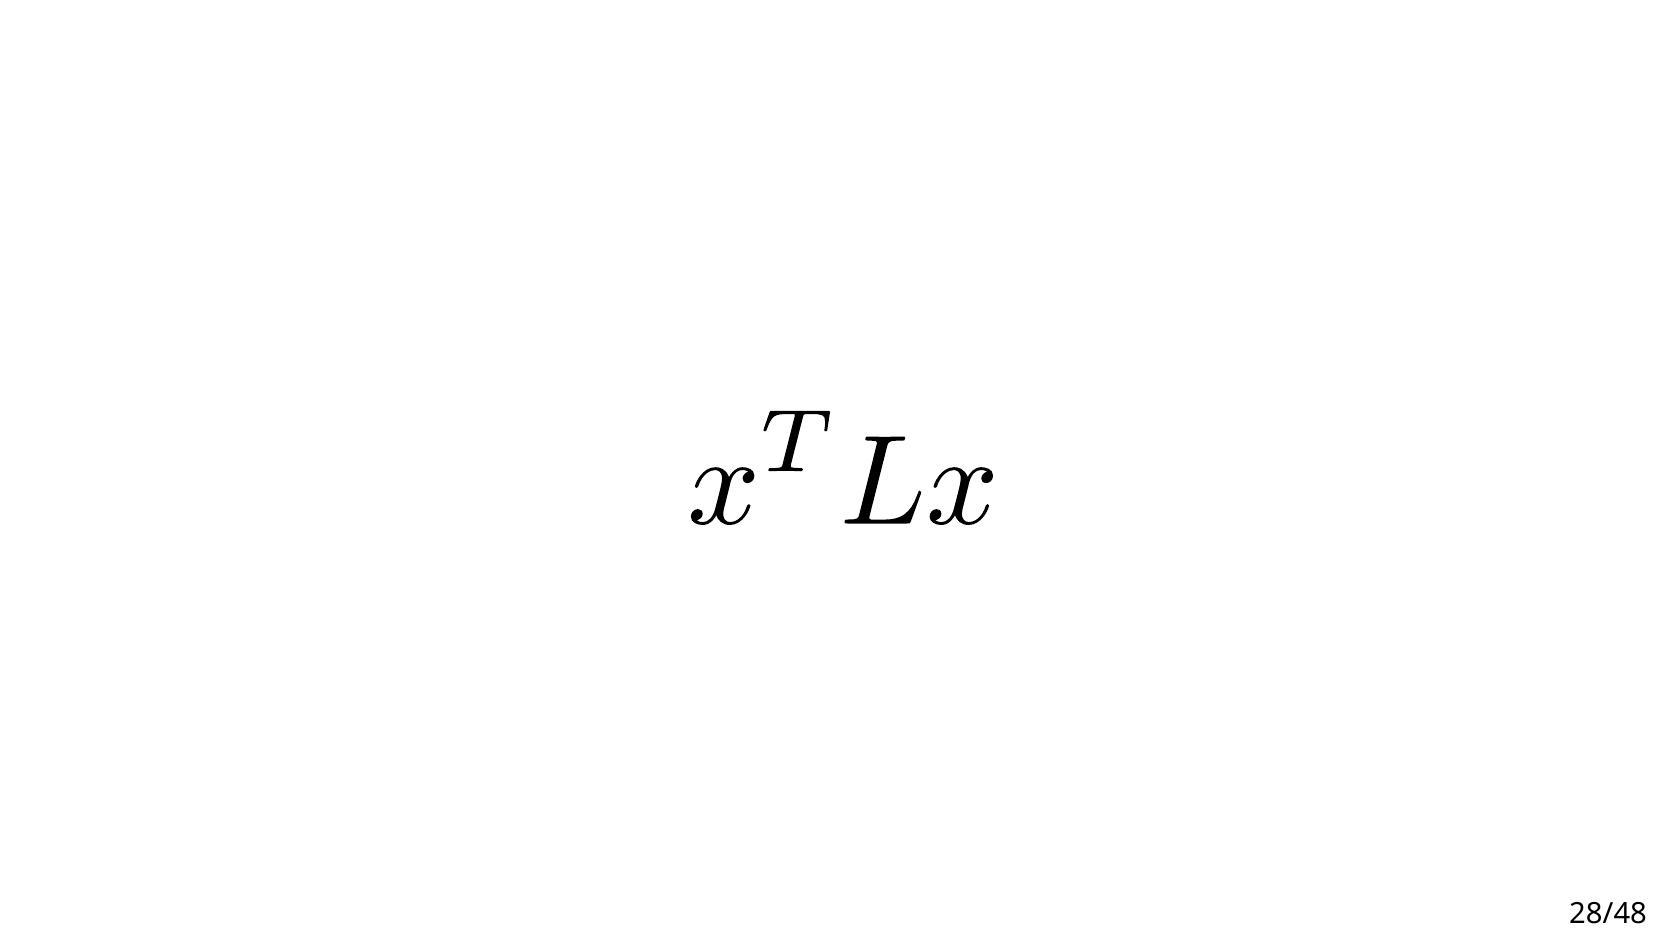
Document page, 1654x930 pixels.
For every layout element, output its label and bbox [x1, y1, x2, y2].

text_box [687, 410, 999, 526]
